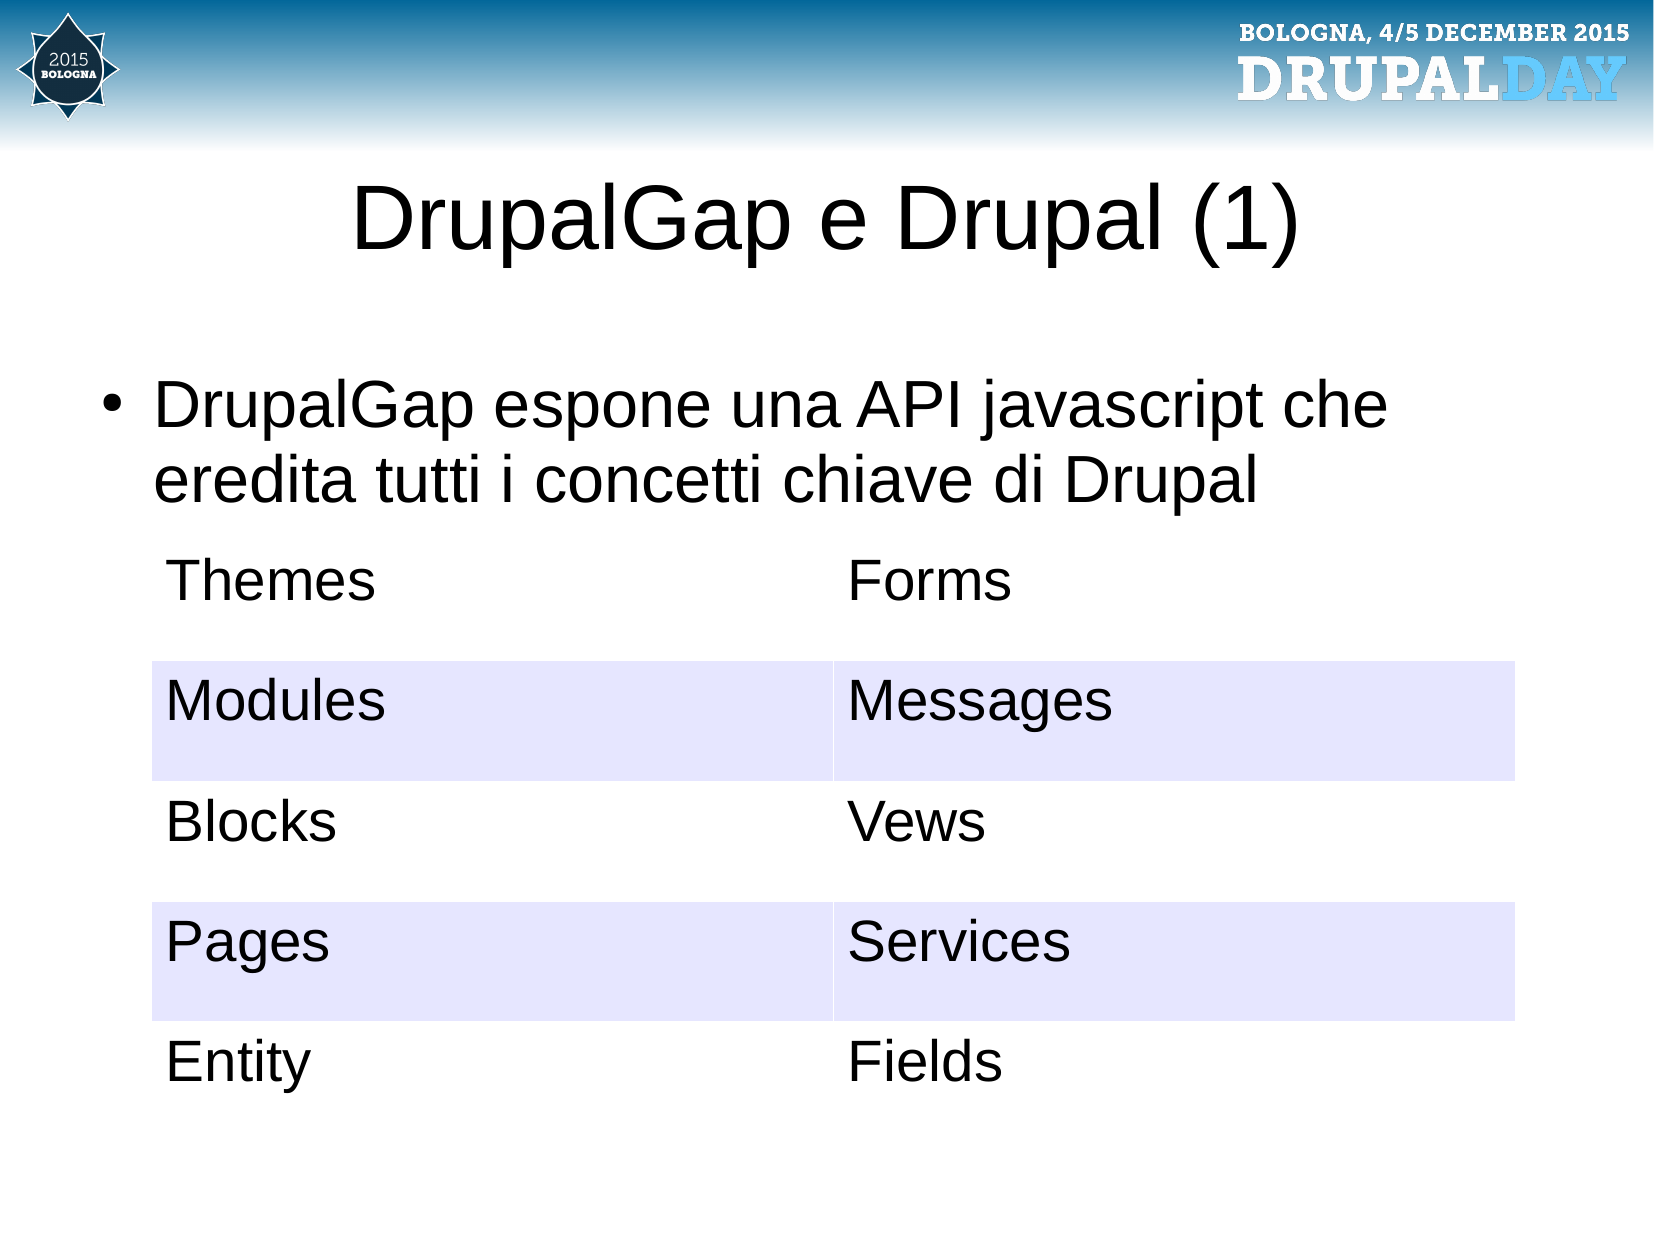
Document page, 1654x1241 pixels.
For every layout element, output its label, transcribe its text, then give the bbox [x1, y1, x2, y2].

table_header Themes [152, 541, 833, 660]
table_header Forms [834, 541, 1515, 660]
picture [15, 12, 121, 122]
title DrupalGap e Drupal (1) [82, 114, 1571, 322]
table_cell Messages [834, 661, 1515, 781]
table_cell Blocks [152, 782, 833, 901]
table_cell Fields [834, 1022, 1515, 1142]
list DrupalGap espone una API javascript che eredita tutti i concetti chiave di Drupal [82, 366, 1571, 1241]
table_cell Services [834, 902, 1515, 1021]
table_cell Entity [152, 1022, 833, 1142]
picture [1238, 23, 1629, 101]
table_cell Pages [152, 902, 833, 1021]
table_cell Modules [152, 661, 833, 781]
table_cell Vews [834, 782, 1515, 901]
